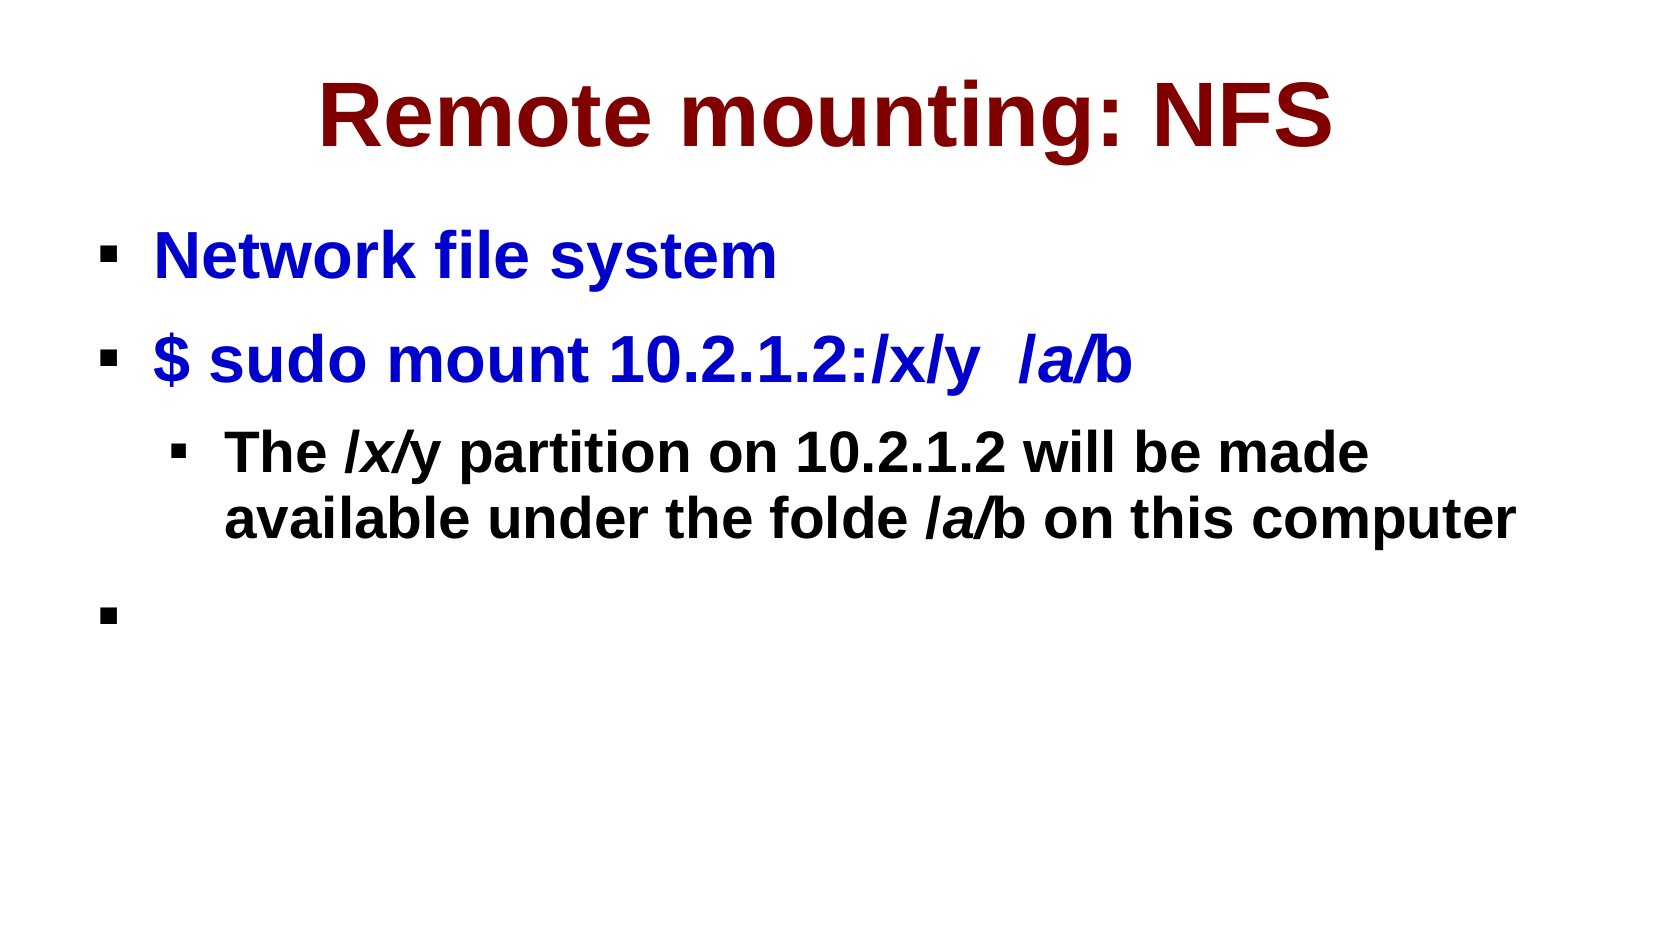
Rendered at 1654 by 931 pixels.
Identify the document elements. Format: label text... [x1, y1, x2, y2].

list Network file system $ sudo mount 10.2.1.2:/x/y /a/b The /x/y partition on 10.2.1.2 will be made available under the folde /a/b on this computer [82, 217, 1571, 757]
title Remote mounting: NFS [82, 37, 1571, 193]
